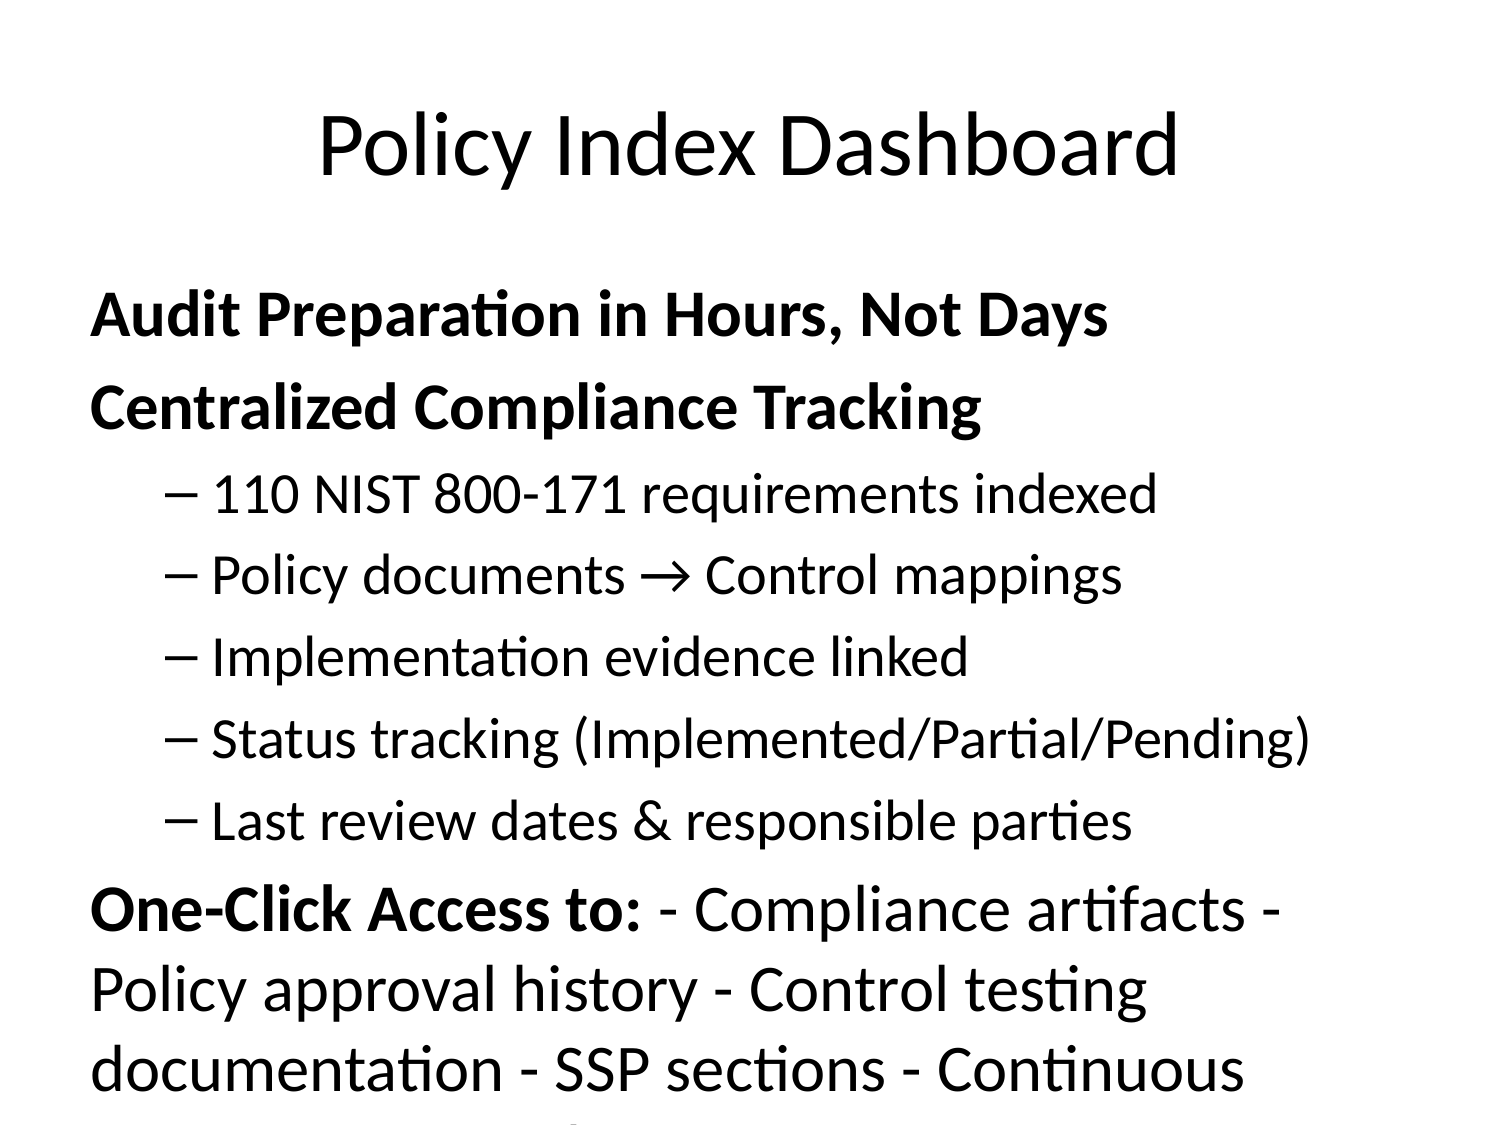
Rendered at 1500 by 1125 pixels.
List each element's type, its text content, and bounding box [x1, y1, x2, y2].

list Audit Preparation in Hours, Not Days Centralized Compliance Tracking 110 NIST 800-171 requirements indexed Policy documents → Control mappings Implementation evidence linked Status tracking (Implemented/Partial/Pending) Last review dates & responsible parties One-Click Access to: - Compliance artifacts - Policy approval history - Control testing documentation - SSP sections - Continuous monitoring records Demo: https://192.168.1.10/Policy_Index.html [75, 262, 1425, 1005]
title Policy Index Dashboard [75, 45, 1425, 233]
